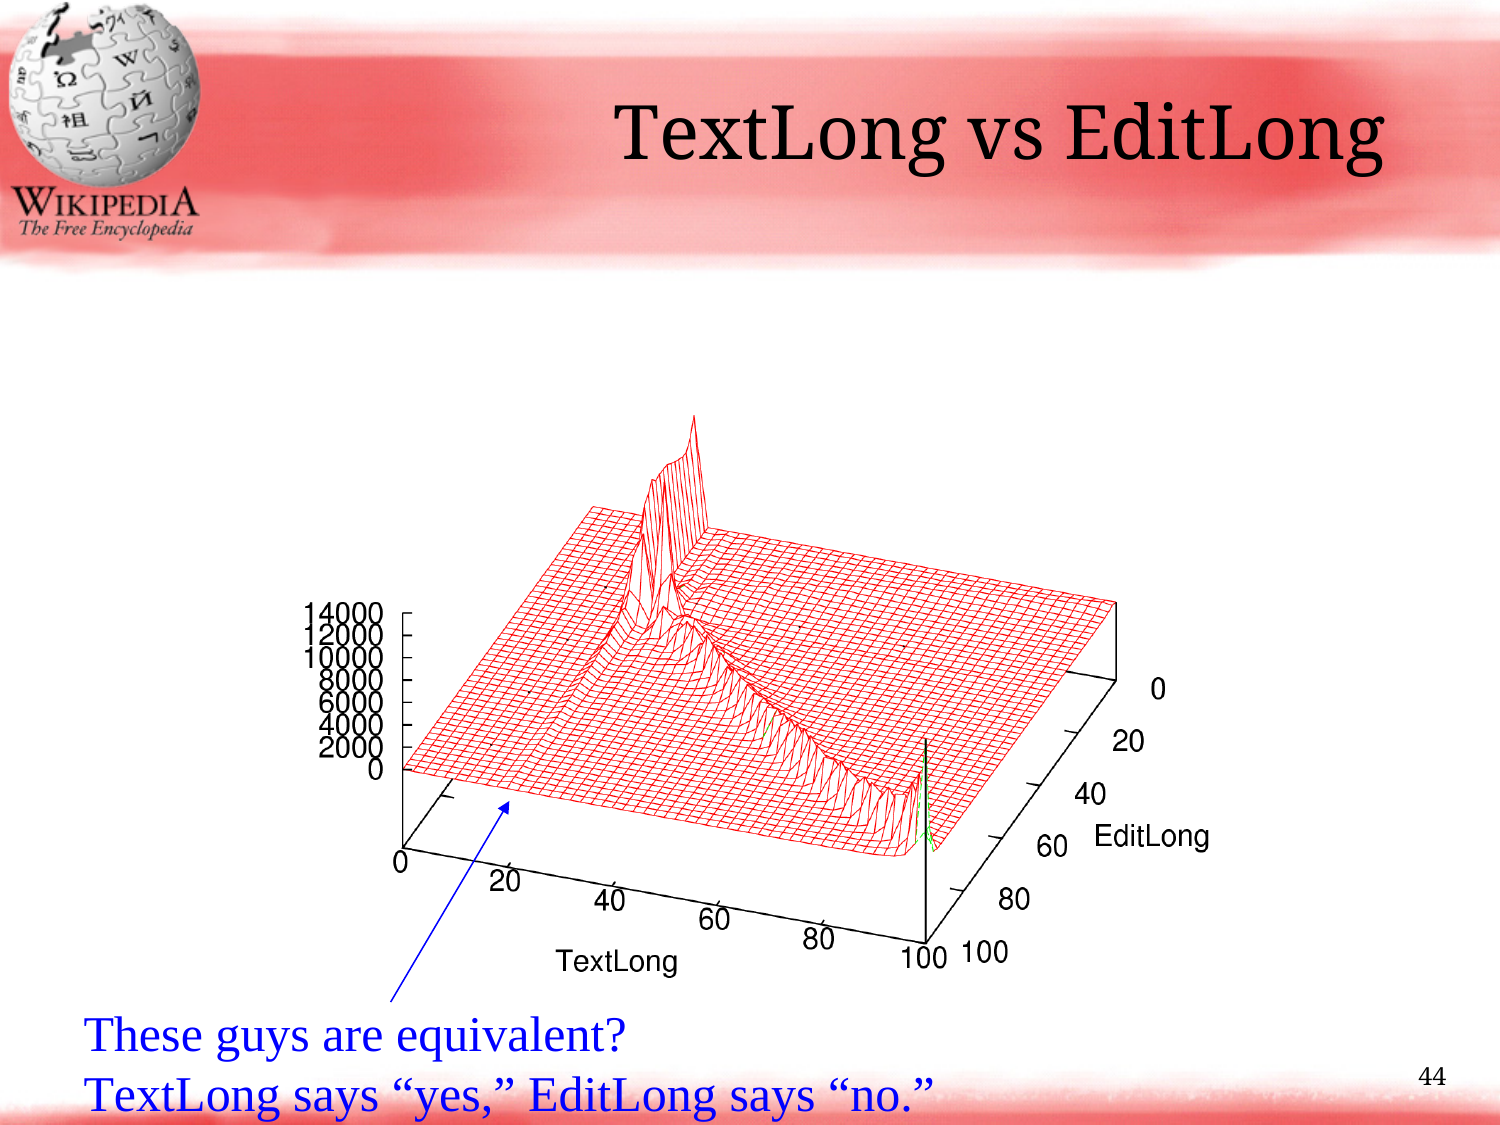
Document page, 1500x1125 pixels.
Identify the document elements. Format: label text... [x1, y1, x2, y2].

title TextLong vs EditLong [112, 44, 1387, 217]
picture [0, 0, 1500, 1125]
text_box These guys are equivalent? TextLong says “yes,” EditLong says “no.” [68, 993, 1019, 1124]
